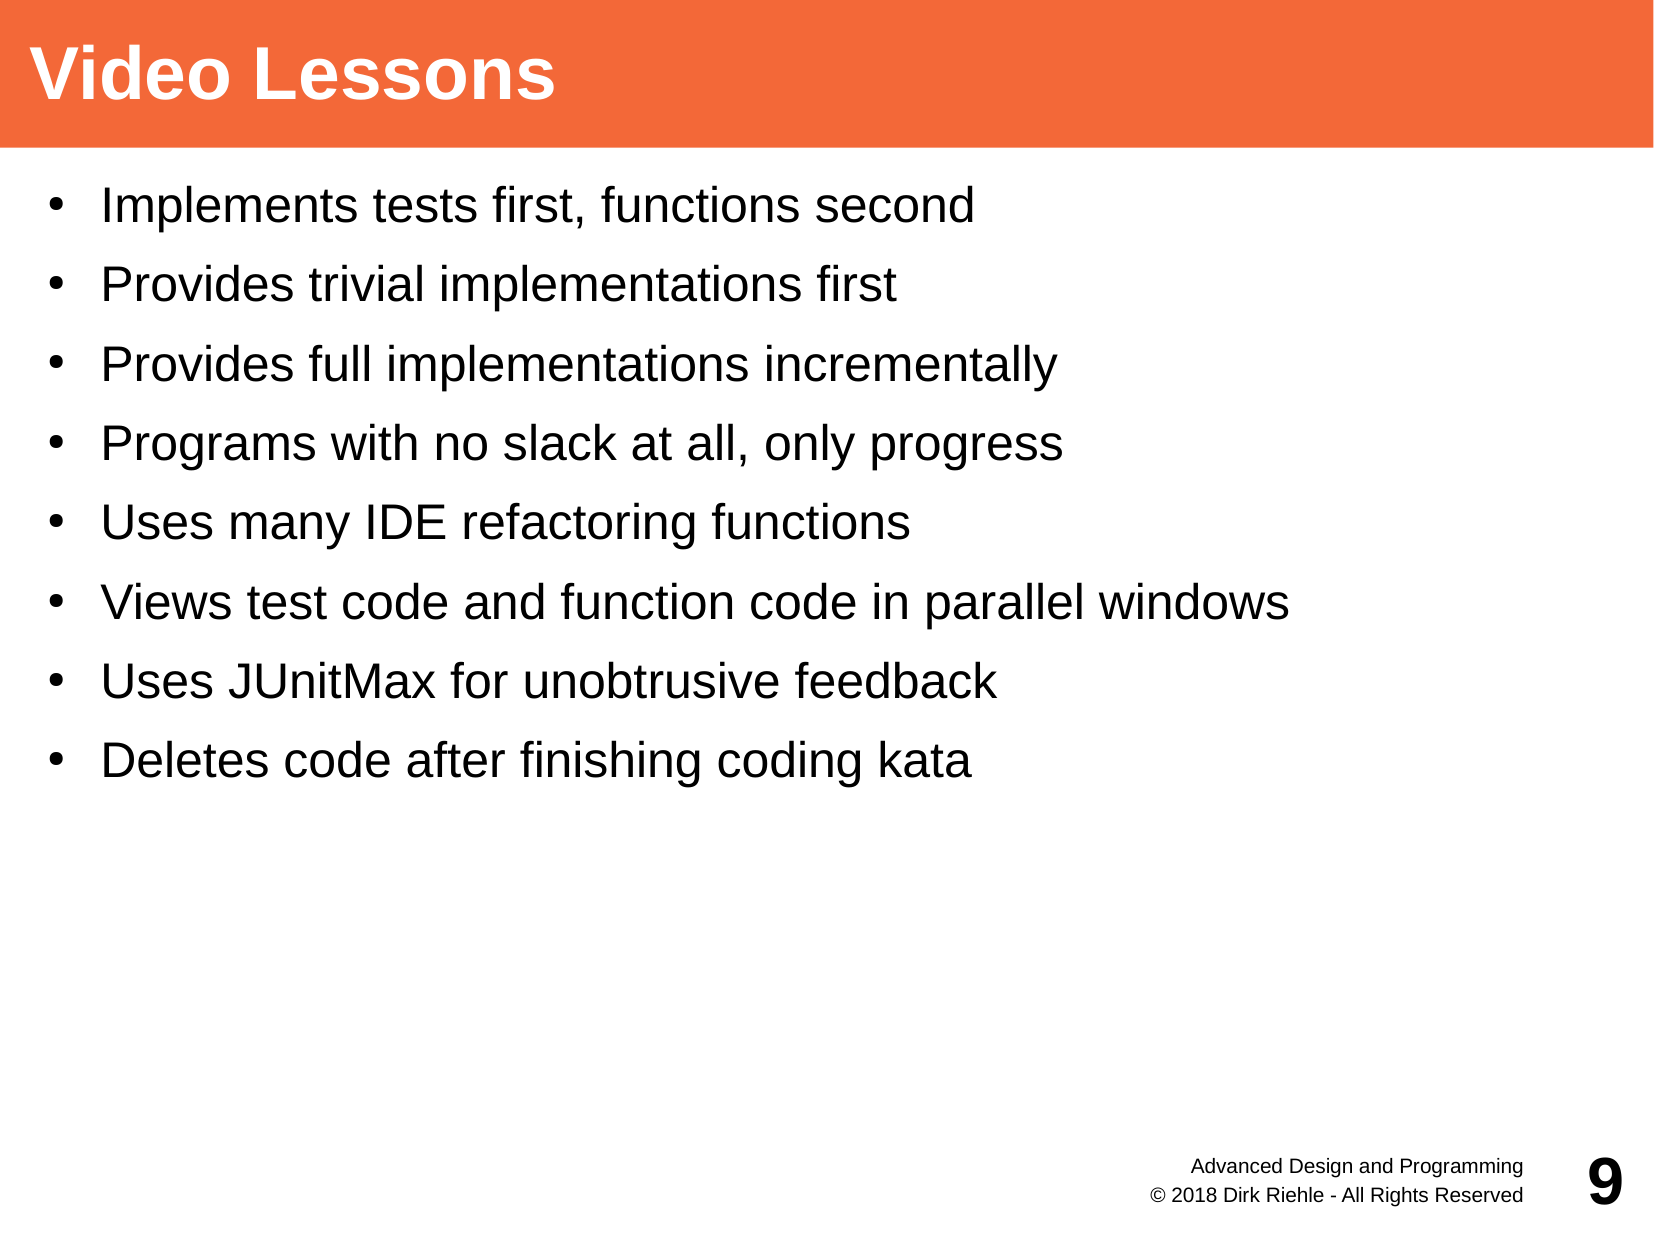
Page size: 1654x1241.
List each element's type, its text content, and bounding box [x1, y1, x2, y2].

list Implements tests first, functions second Provides trivial implementations first Provides full implementations incrementally Programs with no slack at all, only progress Uses many IDE refactoring functions Views test code and function code in parallel windows Uses JUnitMax for unobtrusive feedback Deletes code after finishing coding kata [29, 177, 1625, 1063]
title Video Lessons [0, 0, 1654, 148]
